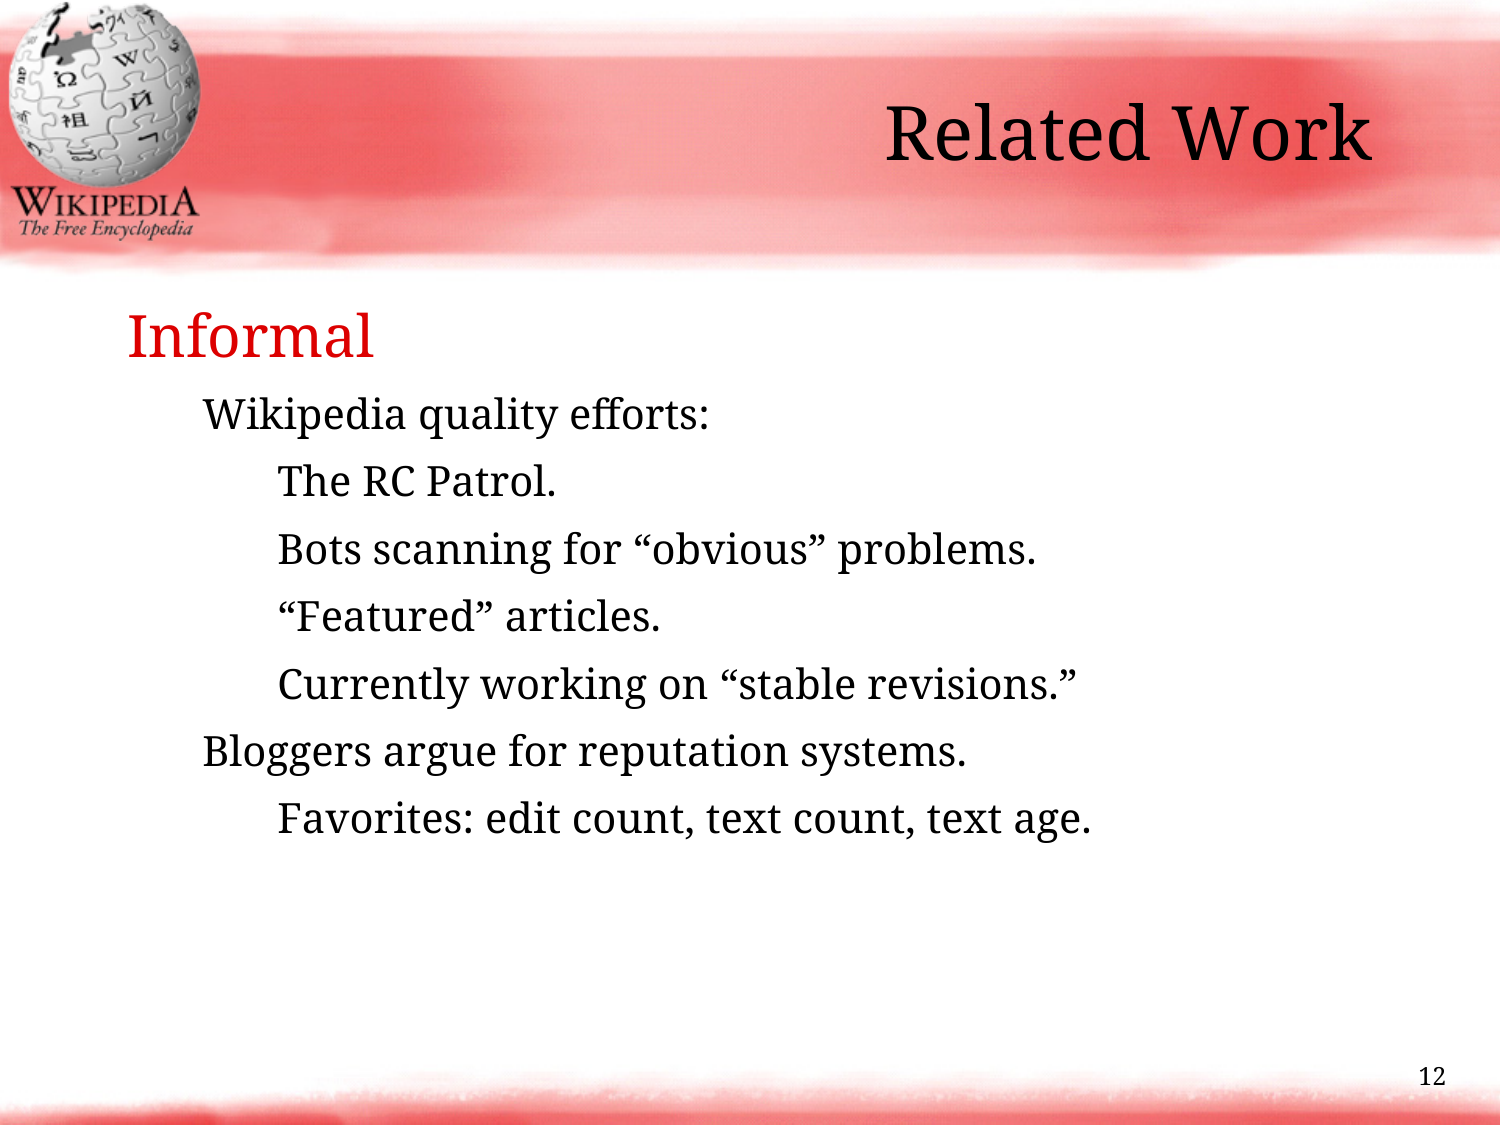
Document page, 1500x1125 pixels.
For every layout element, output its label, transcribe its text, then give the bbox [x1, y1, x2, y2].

picture [0, 0, 1500, 1125]
list Informal Wikipedia quality efforts: The RC Patrol. Bots scanning for “obvious” problems. “Featured” articles. Currently working on “stable revisions.” Bloggers argue for reputation systems. Favorites: edit count, text count, text age. [112, 287, 1388, 1051]
title Related Work [112, 37, 1388, 225]
